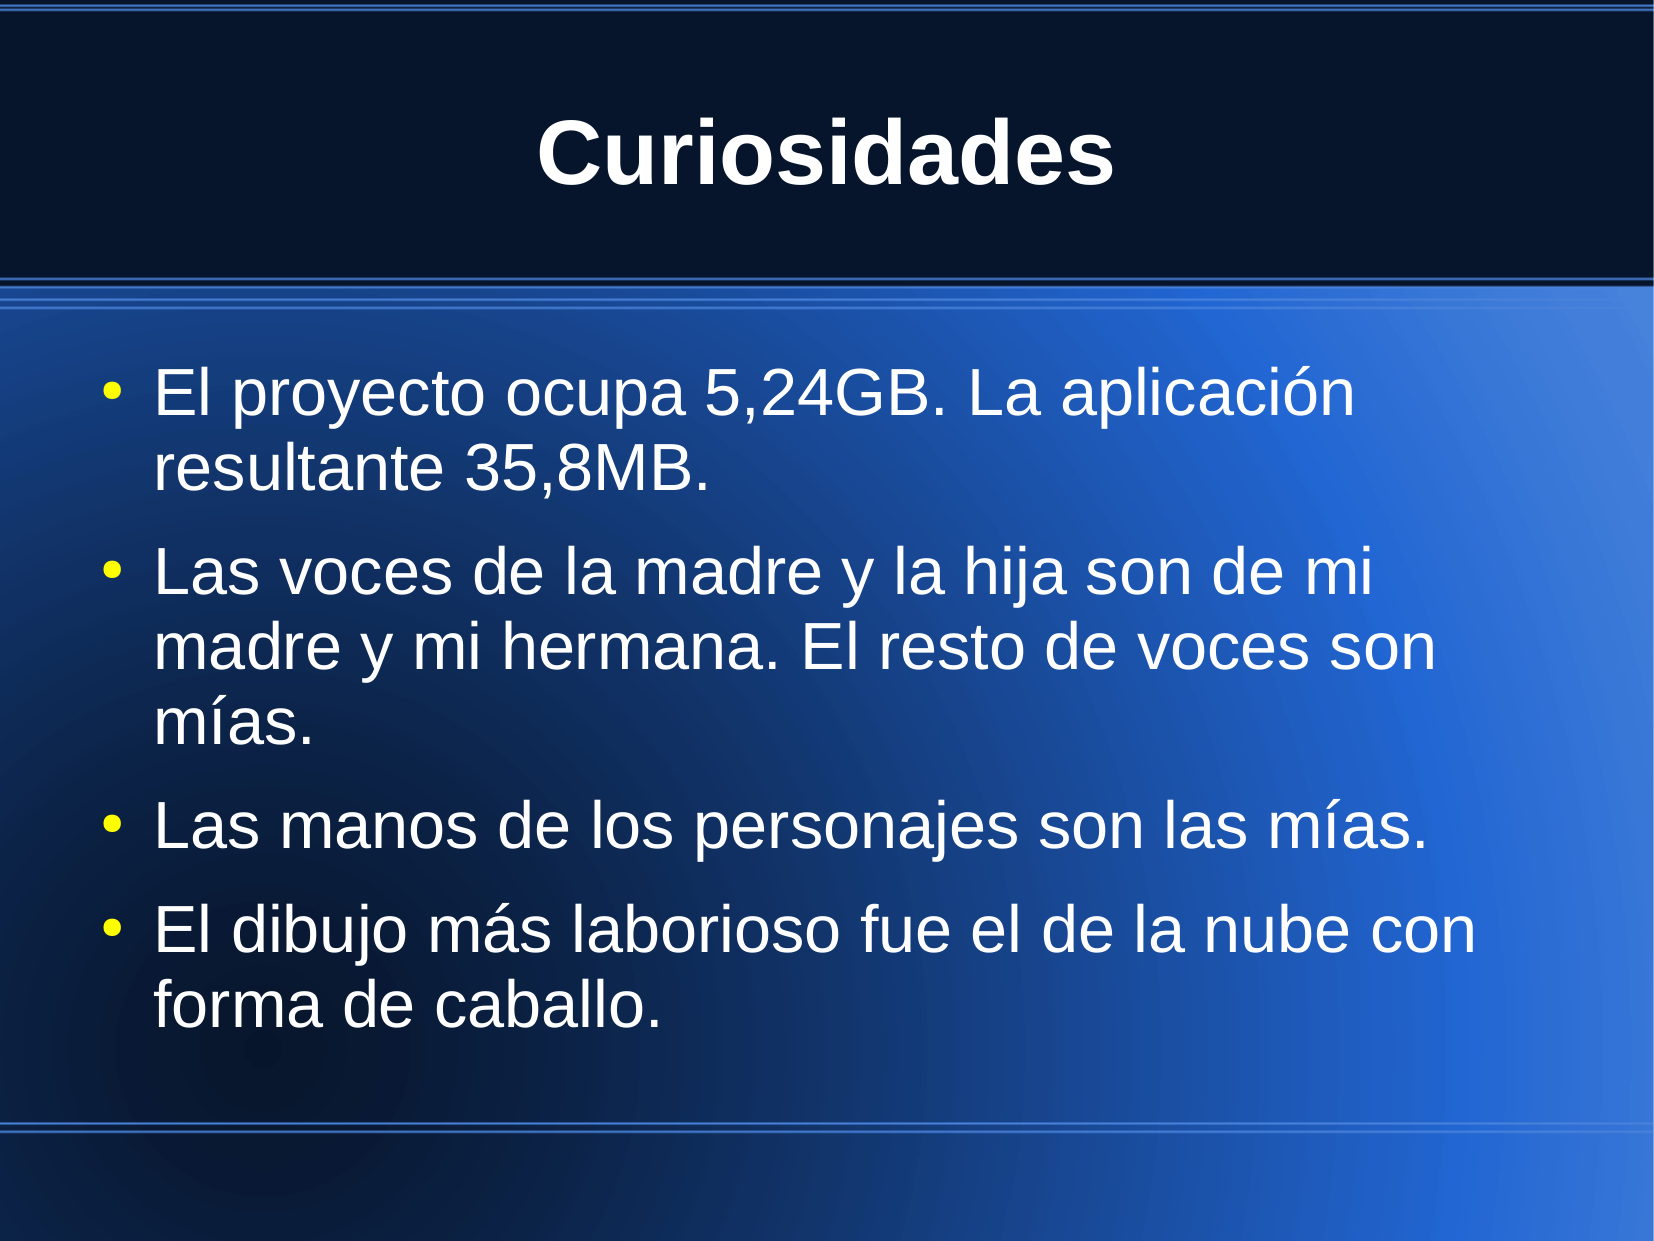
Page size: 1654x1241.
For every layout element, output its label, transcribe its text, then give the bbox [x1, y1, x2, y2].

list El proyecto ocupa 5,24GB. La aplicación resultante 35,8MB. Las voces de la madre y la hija son de mi madre y mi hermana. El resto de voces son mías. Las manos de los personajes son las mías. El dibujo más laborioso fue el de la nube con forma de caballo. [82, 355, 1571, 1058]
picture [0, 0, 1654, 1241]
title Curiosidades [82, 49, 1571, 257]
